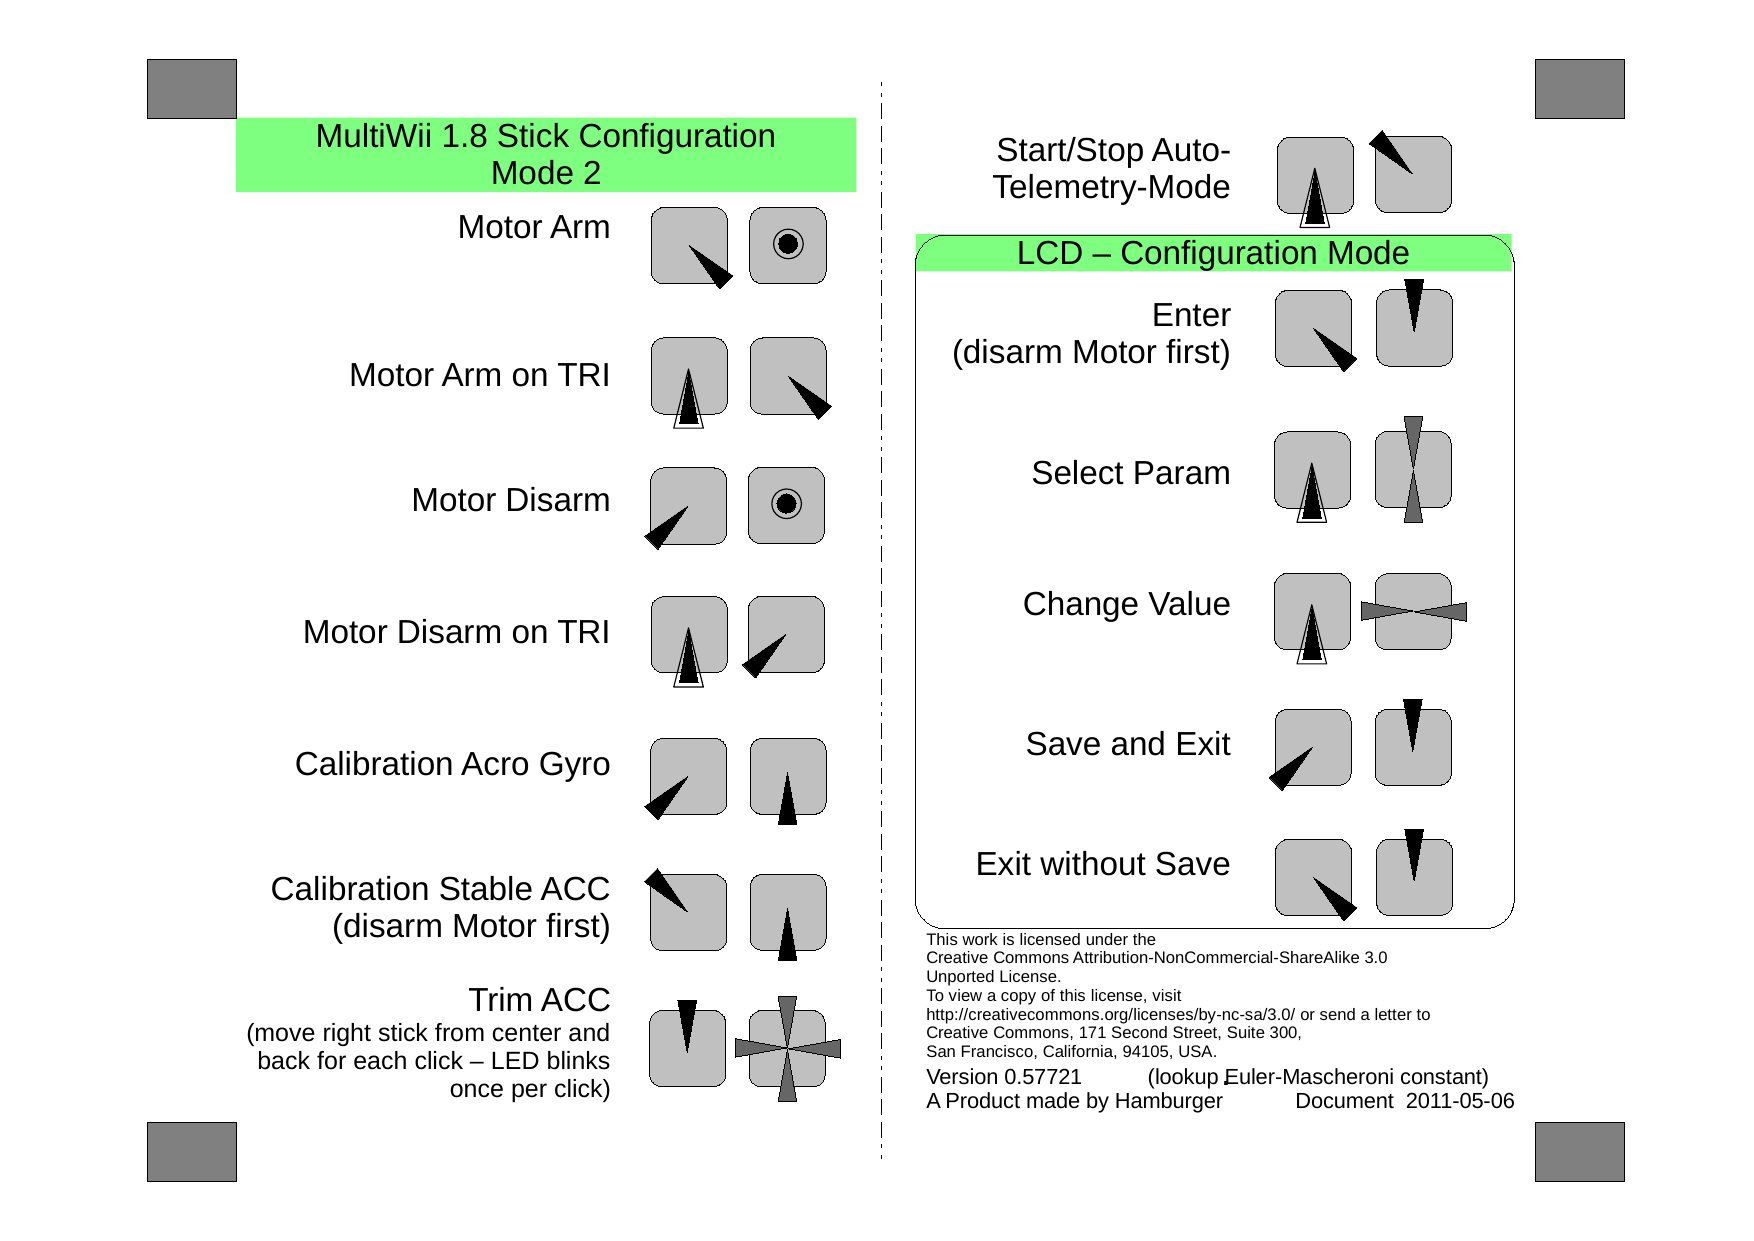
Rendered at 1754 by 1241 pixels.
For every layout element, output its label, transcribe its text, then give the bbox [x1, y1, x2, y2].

text_box [1376, 829, 1453, 916]
text_box [750, 337, 832, 420]
text_box Enter (disarm Motor first) Select Param Change Value Save and Exit Exit without Save . [862, 289, 1247, 1102]
text_box [651, 337, 728, 415]
text_box [749, 207, 827, 284]
text_box [1305, 174, 1325, 224]
text_box [1275, 839, 1357, 921]
text_box [735, 996, 841, 1102]
text_box [651, 596, 728, 673]
title LCD – Configuration Mode [915, 234, 1512, 272]
text_box [1535, 1122, 1625, 1182]
text_box [1274, 431, 1351, 509]
text_box [1302, 611, 1322, 660]
text_box [1535, 59, 1625, 119]
text_box [1274, 573, 1351, 650]
text_box [147, 59, 237, 119]
text_box [750, 738, 827, 825]
text_box [1361, 573, 1467, 650]
text_box [742, 596, 825, 678]
text_box [649, 1000, 726, 1087]
text_box [1369, 130, 1452, 213]
text_box This work is licensed under the Creative Commons Attribution-NonCommercial-ShareAlike 3.0 Unported License. To view a copy of this license, visit http://creativecommons.org/licenses/by-nc-sa/3.0/ or send a letter to Creative Commons, 171 Second Street, Suite 300, San Francisco, California, 94105, USA. [911, 922, 1447, 1067]
text_box [651, 207, 733, 289]
text_box [1375, 699, 1452, 786]
text_box [1277, 137, 1354, 214]
text_box [679, 633, 699, 683]
text_box Motor Arm Motor Arm on TRI Motor Disarm Motor Disarm on TRI Calibration Acro Gyro Calibration Stable ACC (disarm Motor first) Trim ACC (move right stick from center and back for each click – LED blinks once per click) [224, 200, 626, 1115]
text_box [644, 868, 727, 951]
text_box [1269, 709, 1352, 791]
text_box [1375, 416, 1452, 523]
text_box [1376, 279, 1453, 367]
text_box [644, 467, 727, 550]
text_box [644, 738, 727, 820]
text_box [678, 374, 699, 424]
text_box [748, 467, 825, 544]
text_box Start/Stop Auto-Telemetry-Mode [862, 124, 1247, 214]
text_box [1275, 290, 1357, 372]
text_box [147, 1122, 237, 1182]
title MultiWii 1.8 Stick Configuration Mode 2 [236, 117, 857, 193]
text_box [1302, 469, 1322, 519]
text_box Version 0.57721 (lookup Euler-Mascheroni constant) A Product made by Hamburger Document 2011-05-06 [911, 1057, 1533, 1121]
text_box [750, 874, 827, 961]
